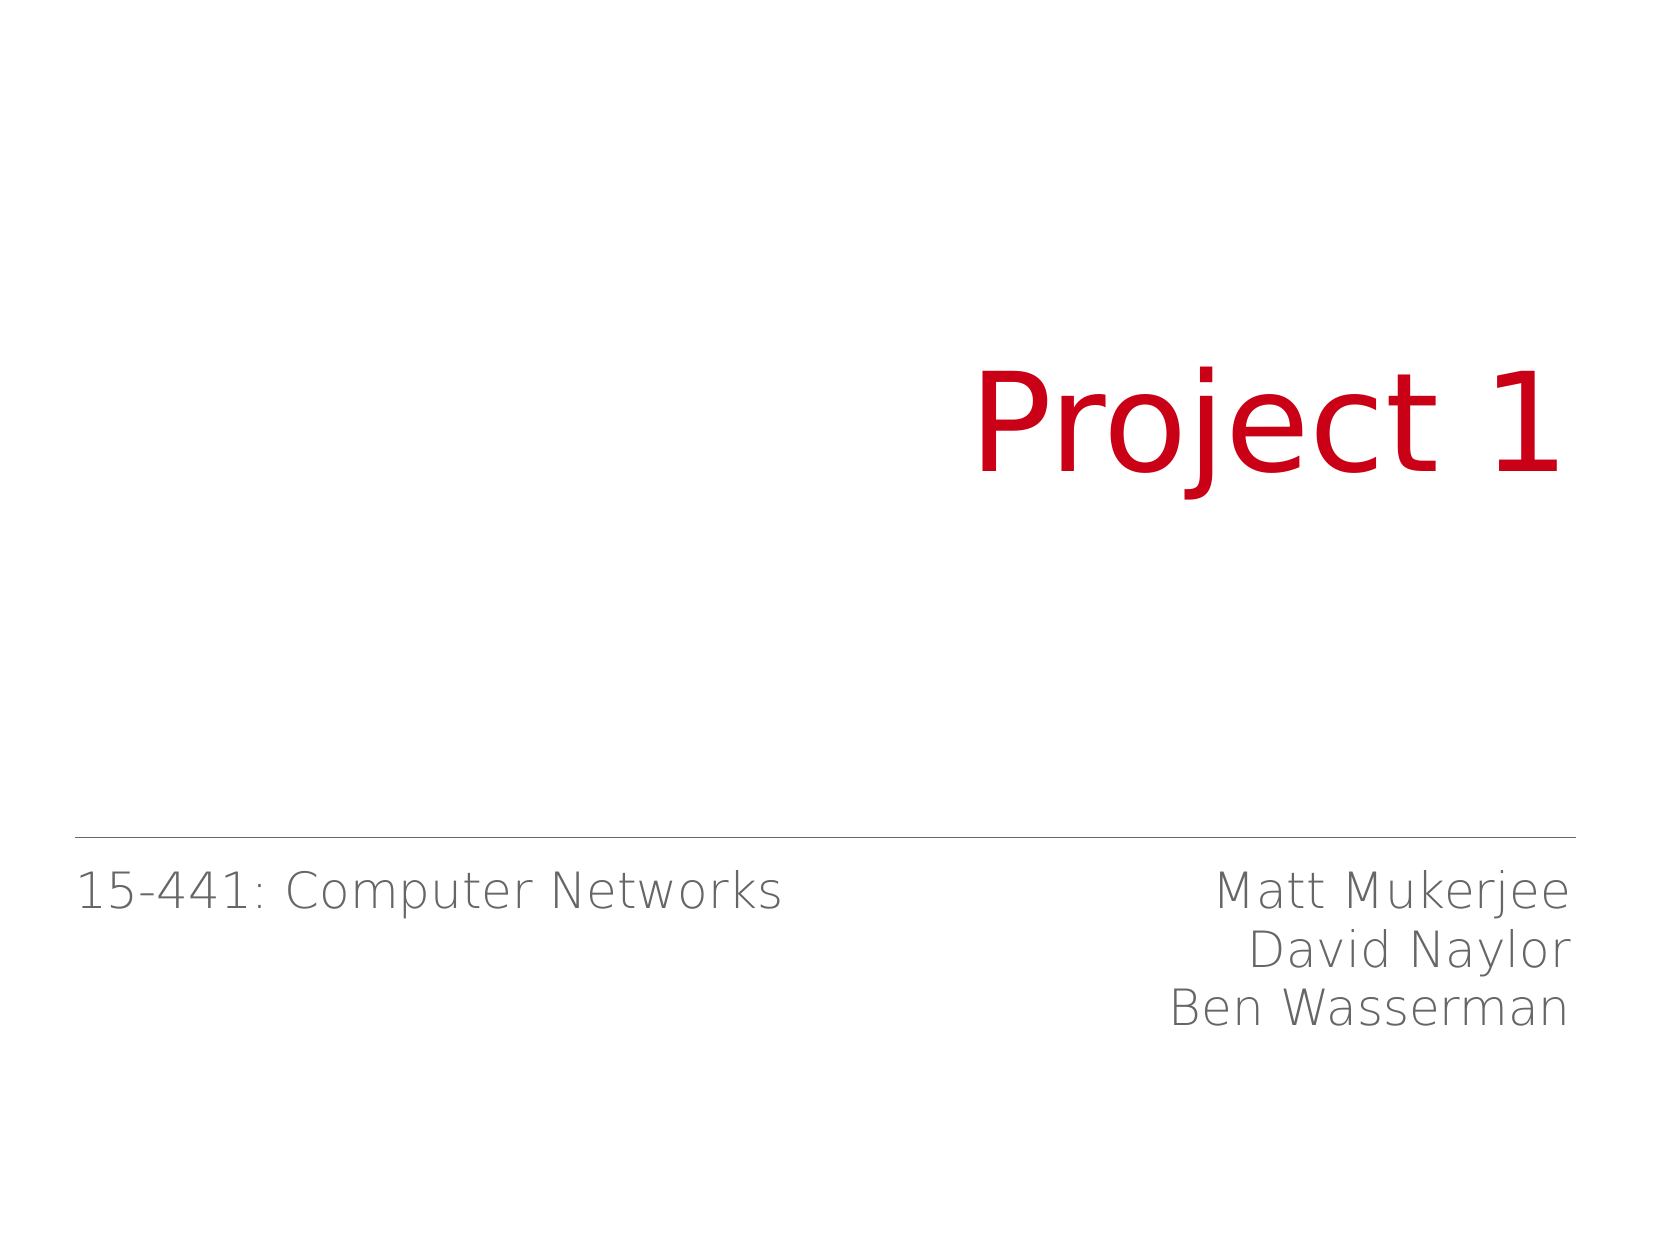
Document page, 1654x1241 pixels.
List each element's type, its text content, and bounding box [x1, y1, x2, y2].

subtitle Project 1 [75, 73, 1571, 826]
text_box Matt Mukerjee David Naylor Ben Wasserman [826, 862, 1571, 1170]
text_box 15-441: Computer Networks [75, 862, 826, 1170]
